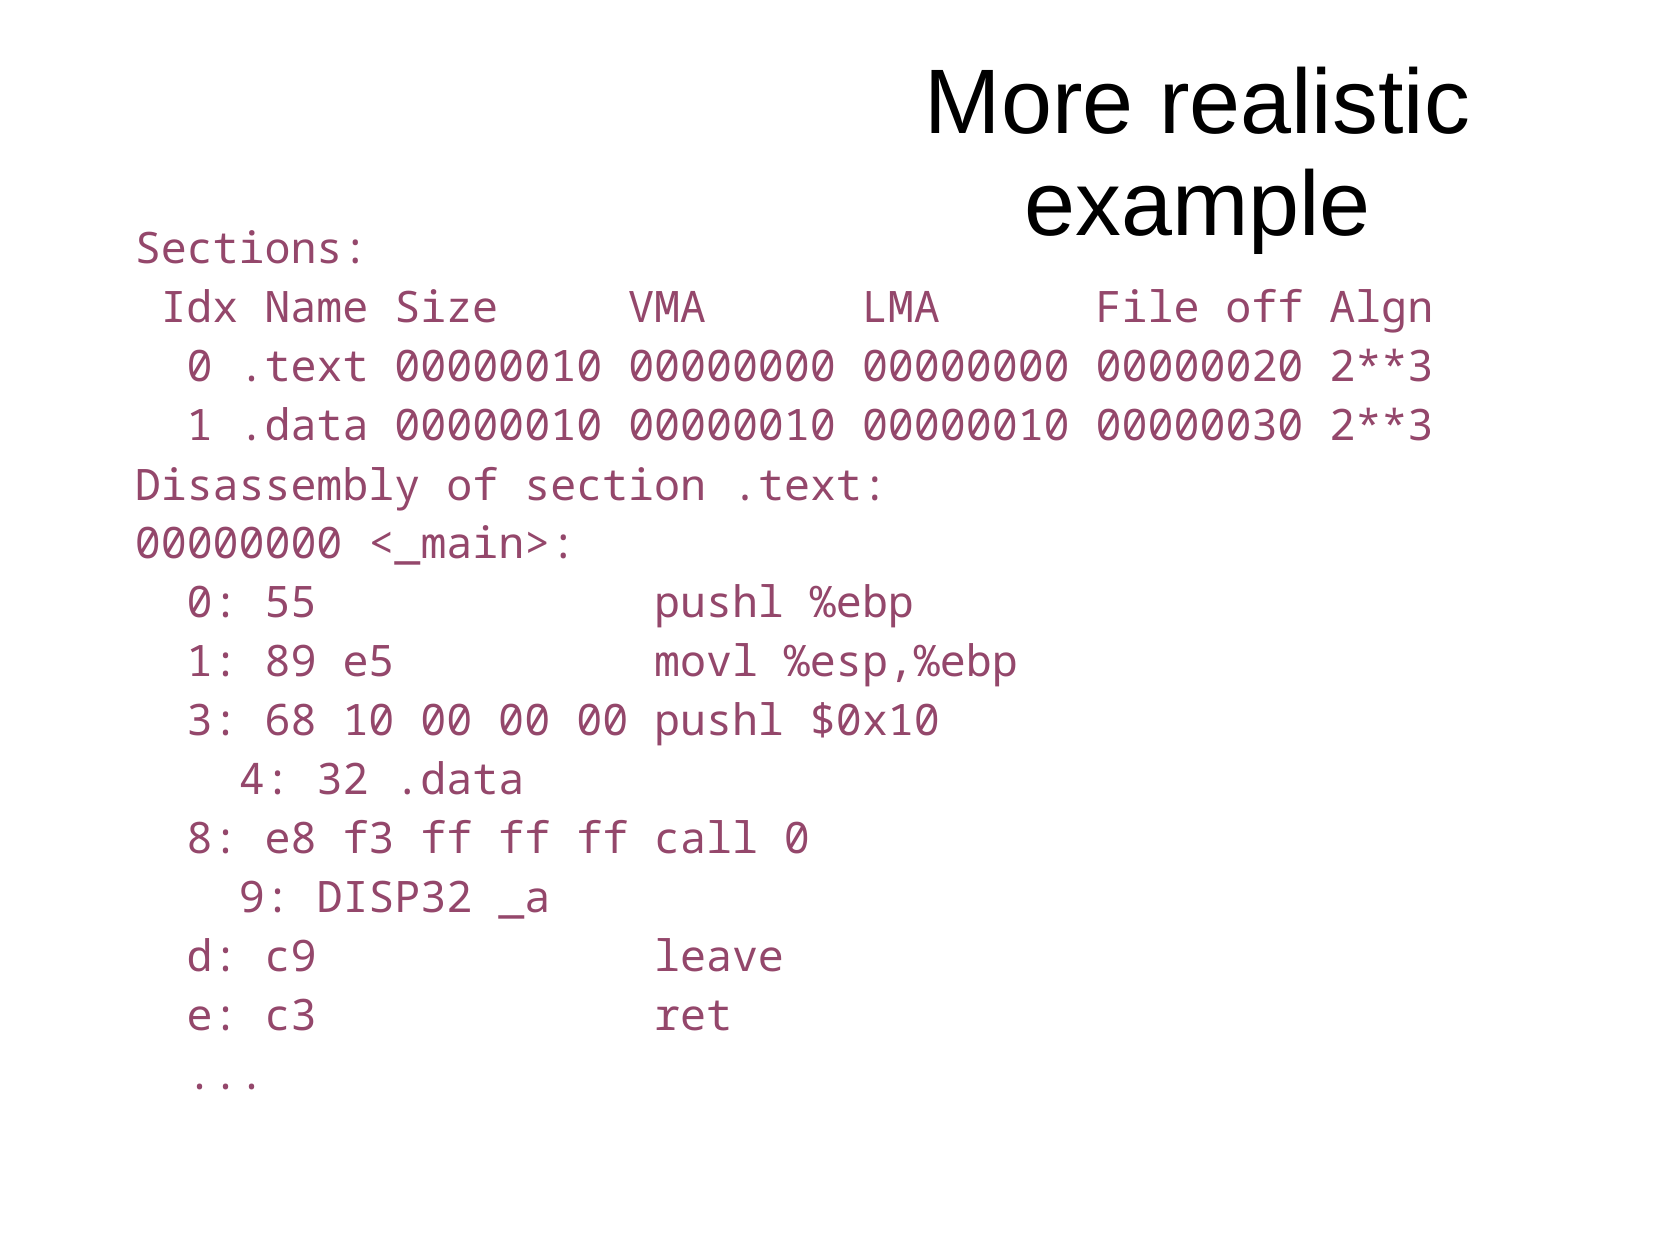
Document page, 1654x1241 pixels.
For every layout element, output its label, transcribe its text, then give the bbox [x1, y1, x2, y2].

list Sections: Idx Name Size VMA LMA File off Algn 0 .text 00000010 00000000 00000000 00000020 2**3 1 .data 00000010 00000010 00000010 00000030 2**3 Disassembly of section .text: 00000000 <_main>: 0: 55 pushl %ebp 1: 89 e5 movl %esp,%ebp 3: 68 10 00 00 00 pushl $0x10 4: 32 .data 8: e8 f3 ff ff ff call 0 9: DISP32 _a d: c9 leave e: c3 ret ... [82, 150, 1571, 1126]
title More realistic example [825, 49, 1571, 150]
